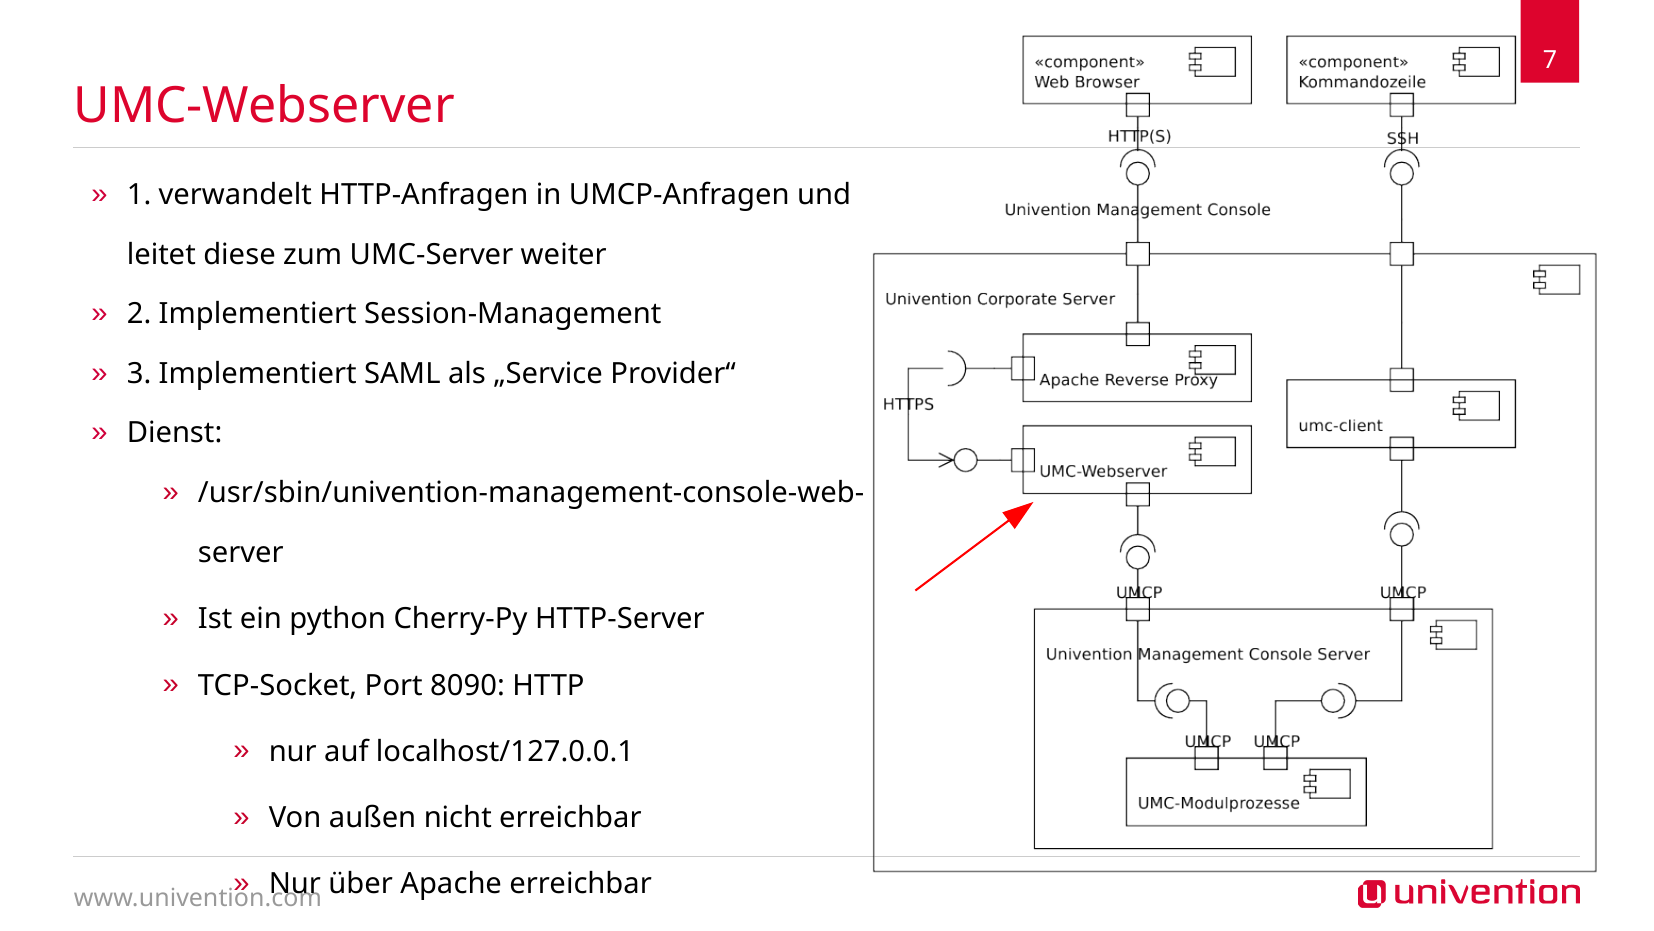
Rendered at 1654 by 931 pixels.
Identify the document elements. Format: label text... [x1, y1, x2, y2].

title UMC-Webserver [73, 59, 832, 148]
picture [832, 11, 1633, 908]
list 1. verwandelt HTTP-Anfragen in UMCP-Anfragen und leitet diese zum UMC-Server weiter 2. Implementiert Session-Management 3. Implementiert SAML als „Service Provider“ Dienst: /usr/sbin/univention-management-console-web-server Ist ein python Cherry-Py HTTP-Server TCP-Socket, Port 8090: HTTP nur auf localhost/127.0.0.1 Von außen nicht erreichbar Nur über Apache erreichbar [73, 153, 832, 857]
